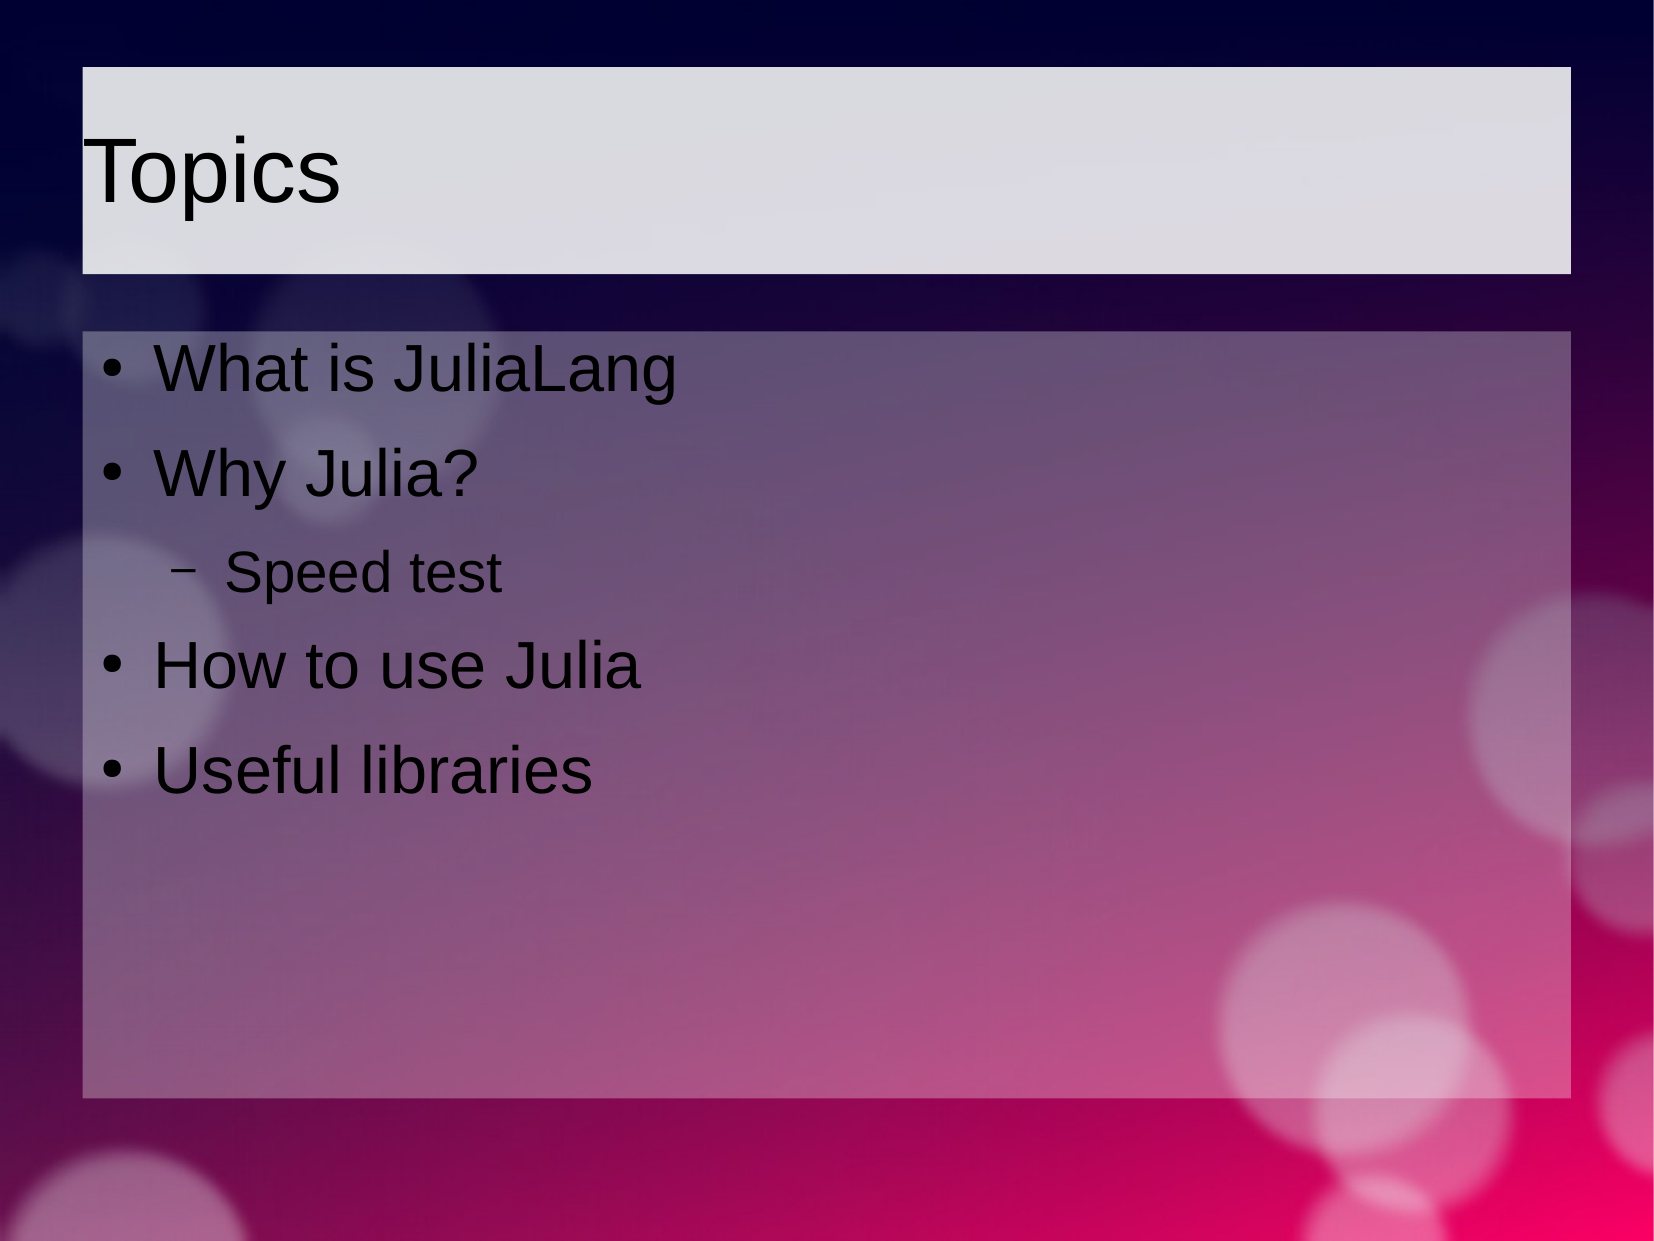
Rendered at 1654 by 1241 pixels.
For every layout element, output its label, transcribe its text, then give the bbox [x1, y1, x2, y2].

picture [0, 0, 1654, 1241]
title Topics [82, 67, 1571, 275]
list What is JuliaLang Why Julia? Speed test How to use Julia Useful libraries [82, 331, 1571, 1099]
